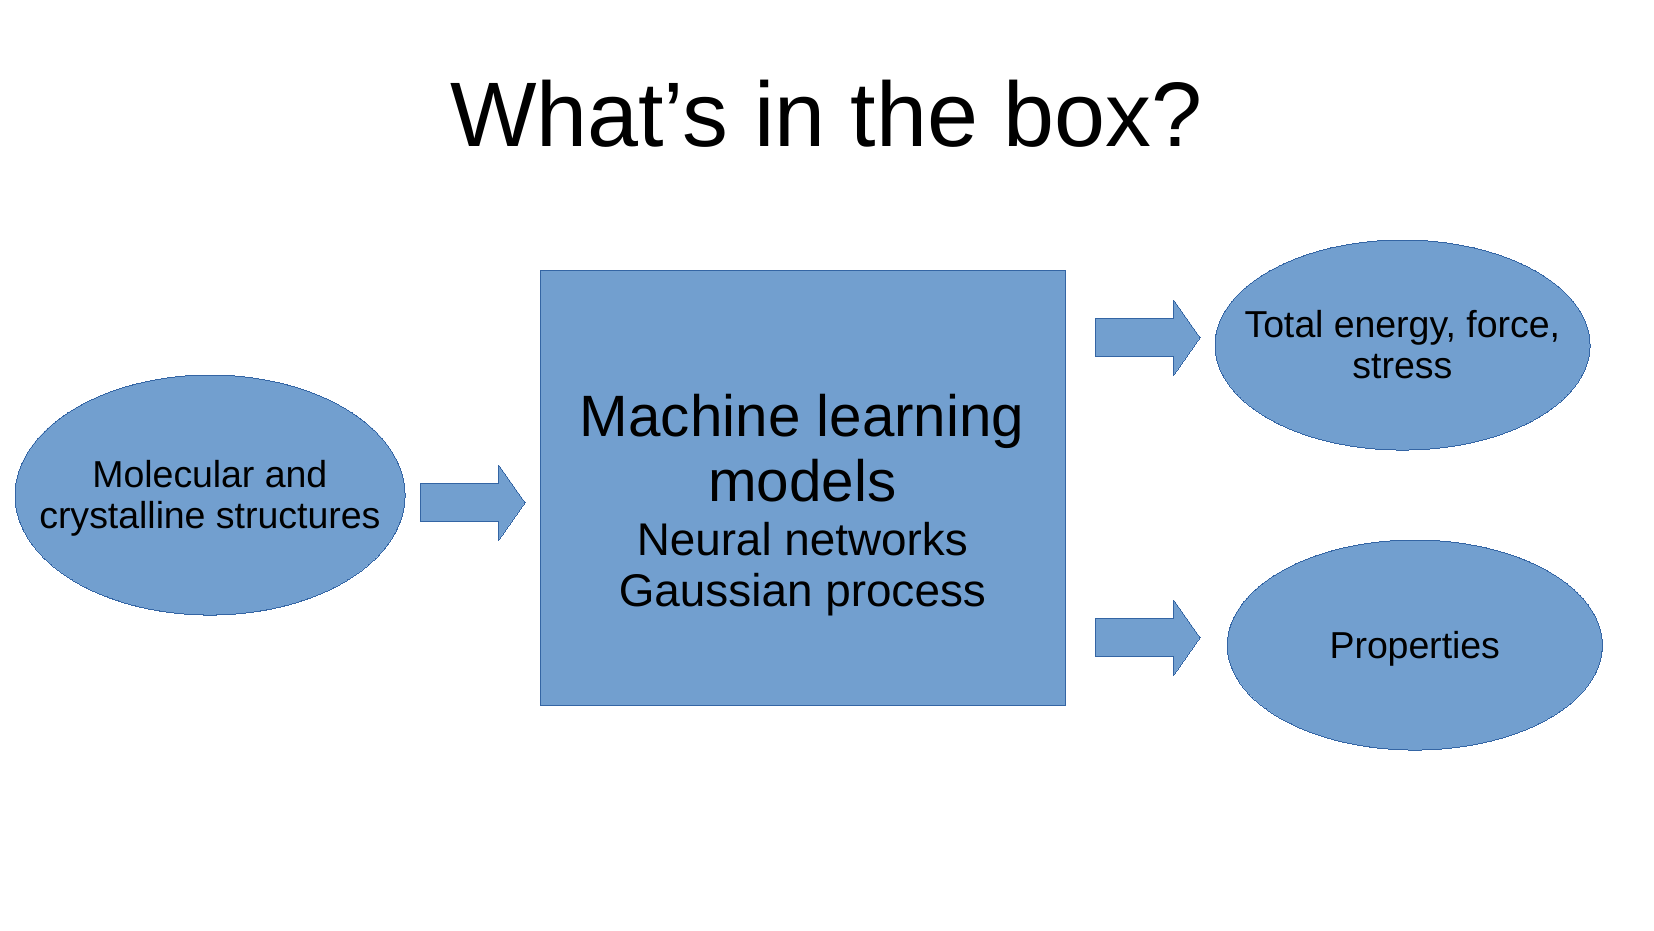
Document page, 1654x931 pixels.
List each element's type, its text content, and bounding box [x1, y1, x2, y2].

title What’s in the box? [82, 37, 1571, 193]
text_box [420, 465, 526, 541]
text_box Molecular and crystalline structures [15, 375, 406, 616]
text_box Properties [1227, 540, 1603, 751]
text_box [1095, 300, 1201, 376]
text_box [1095, 600, 1201, 676]
text_box Machine learning models Neural networks Gaussian process [540, 270, 1066, 706]
text_box Total energy, force, stress [1215, 240, 1591, 451]
